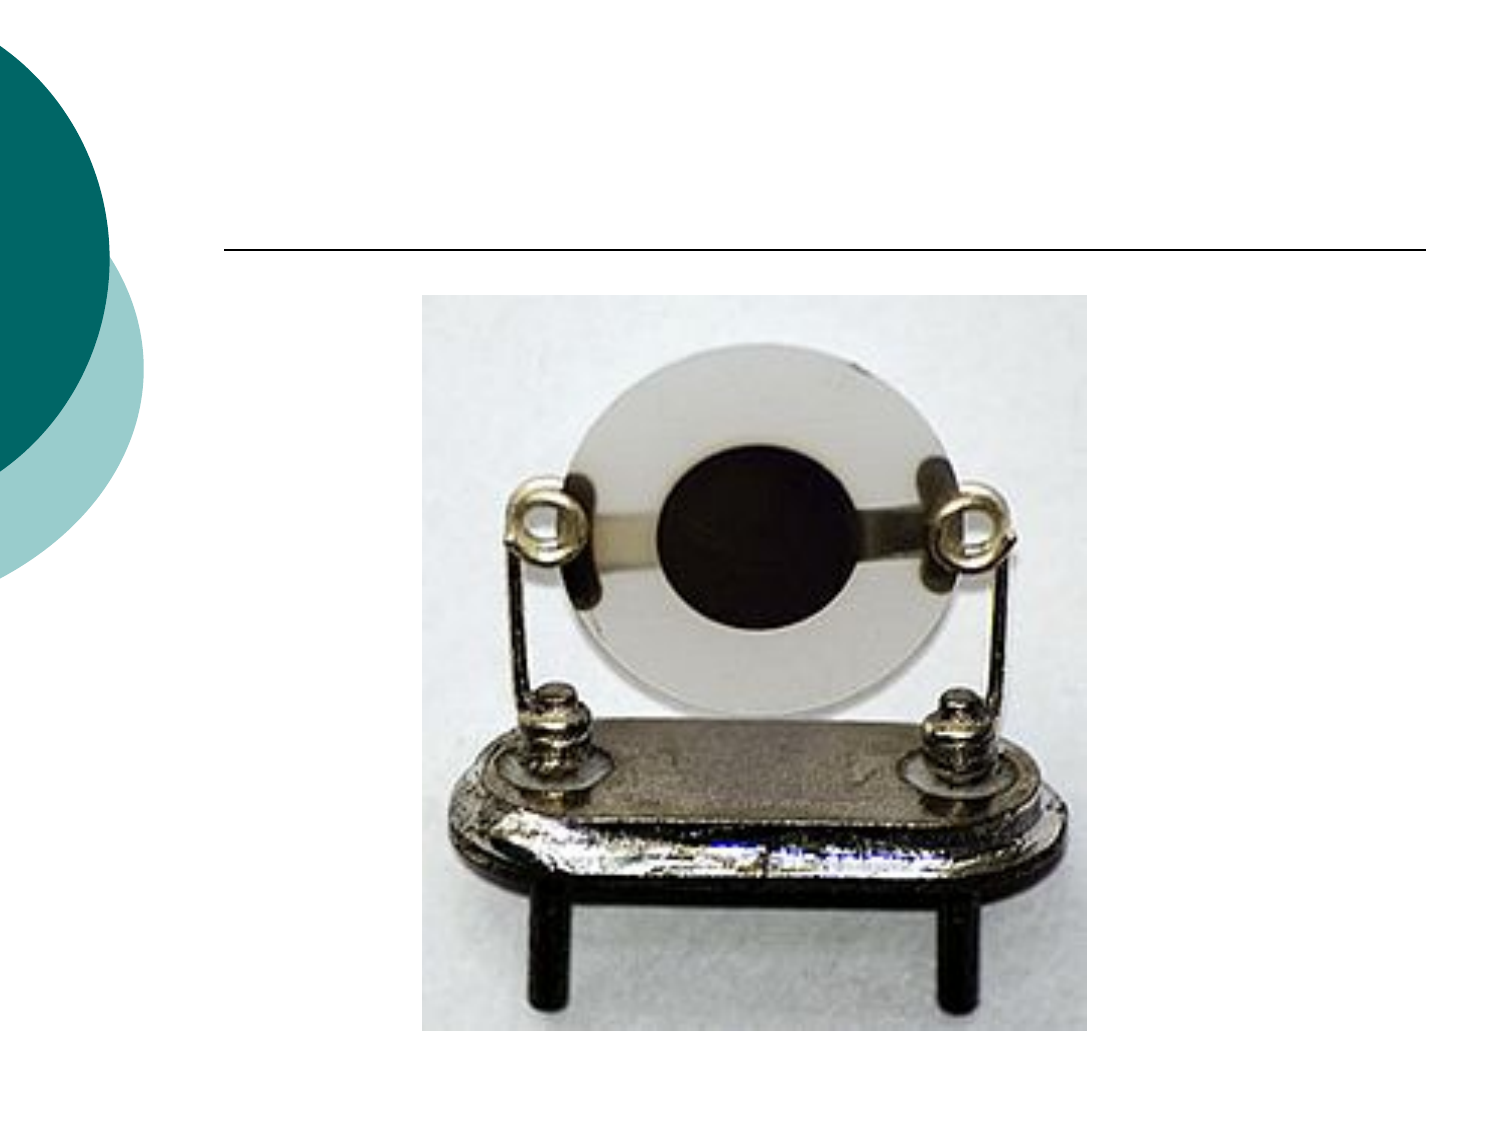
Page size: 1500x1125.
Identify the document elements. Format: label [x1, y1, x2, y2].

picture [422, 295, 1087, 1031]
